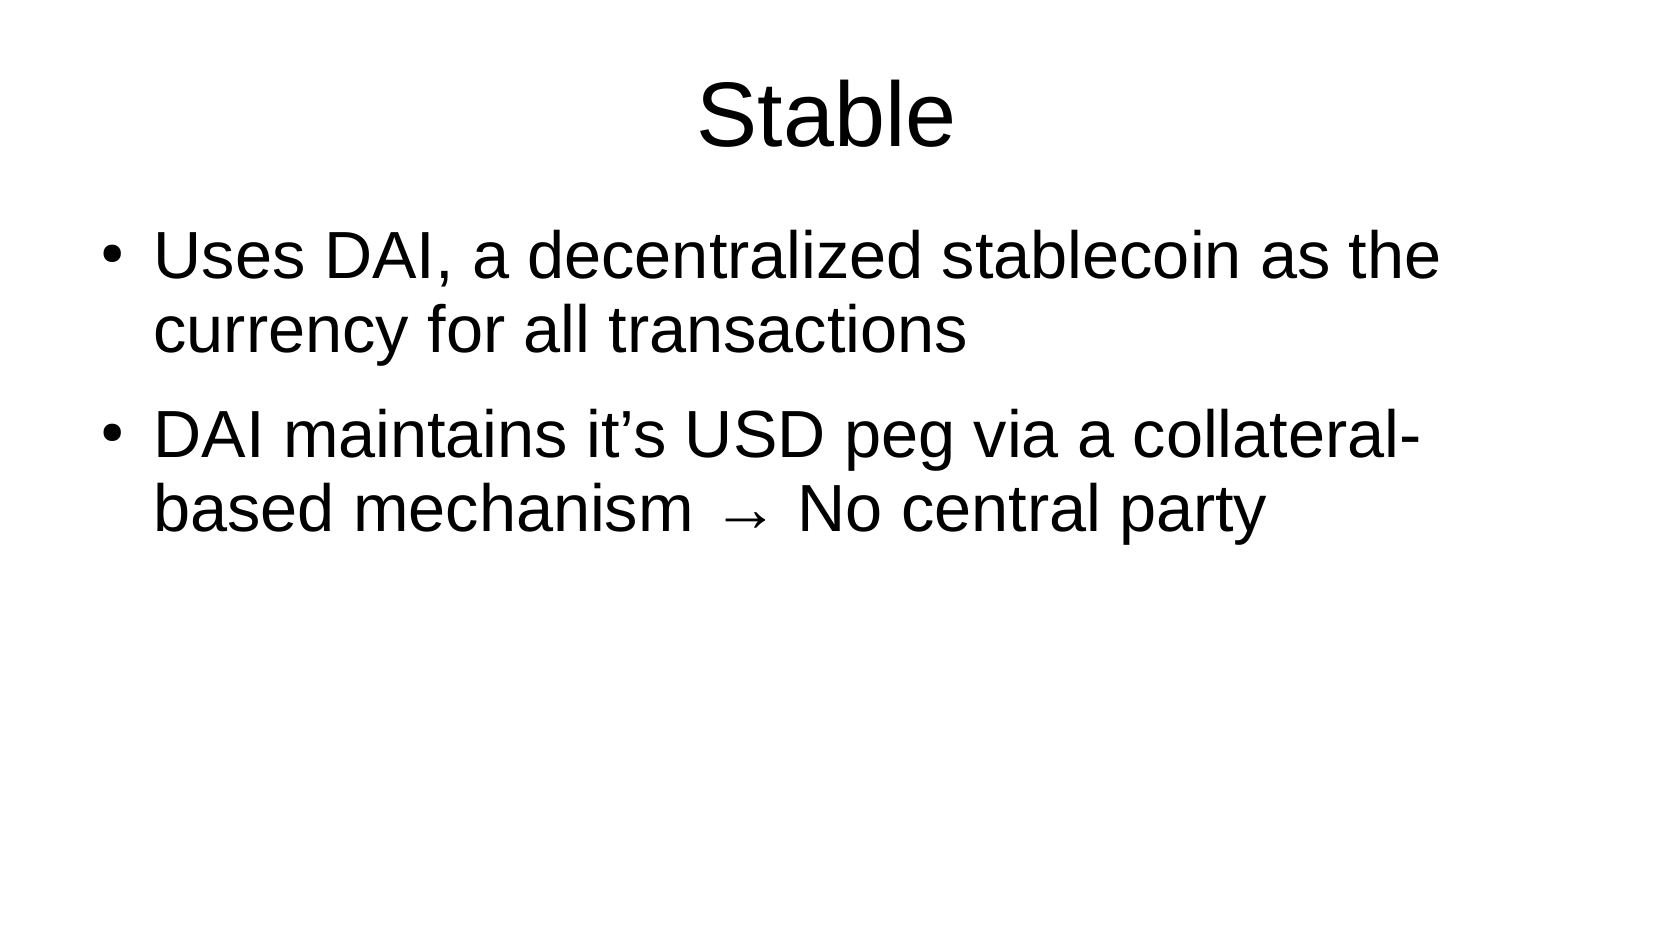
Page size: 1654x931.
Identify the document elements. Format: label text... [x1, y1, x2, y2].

list Uses DAI, a decentralized stablecoin as the currency for all transactions DAI maintains it’s USD peg via a collateral-based mechanism → No central party [82, 217, 1571, 758]
title Stable [82, 37, 1571, 193]
